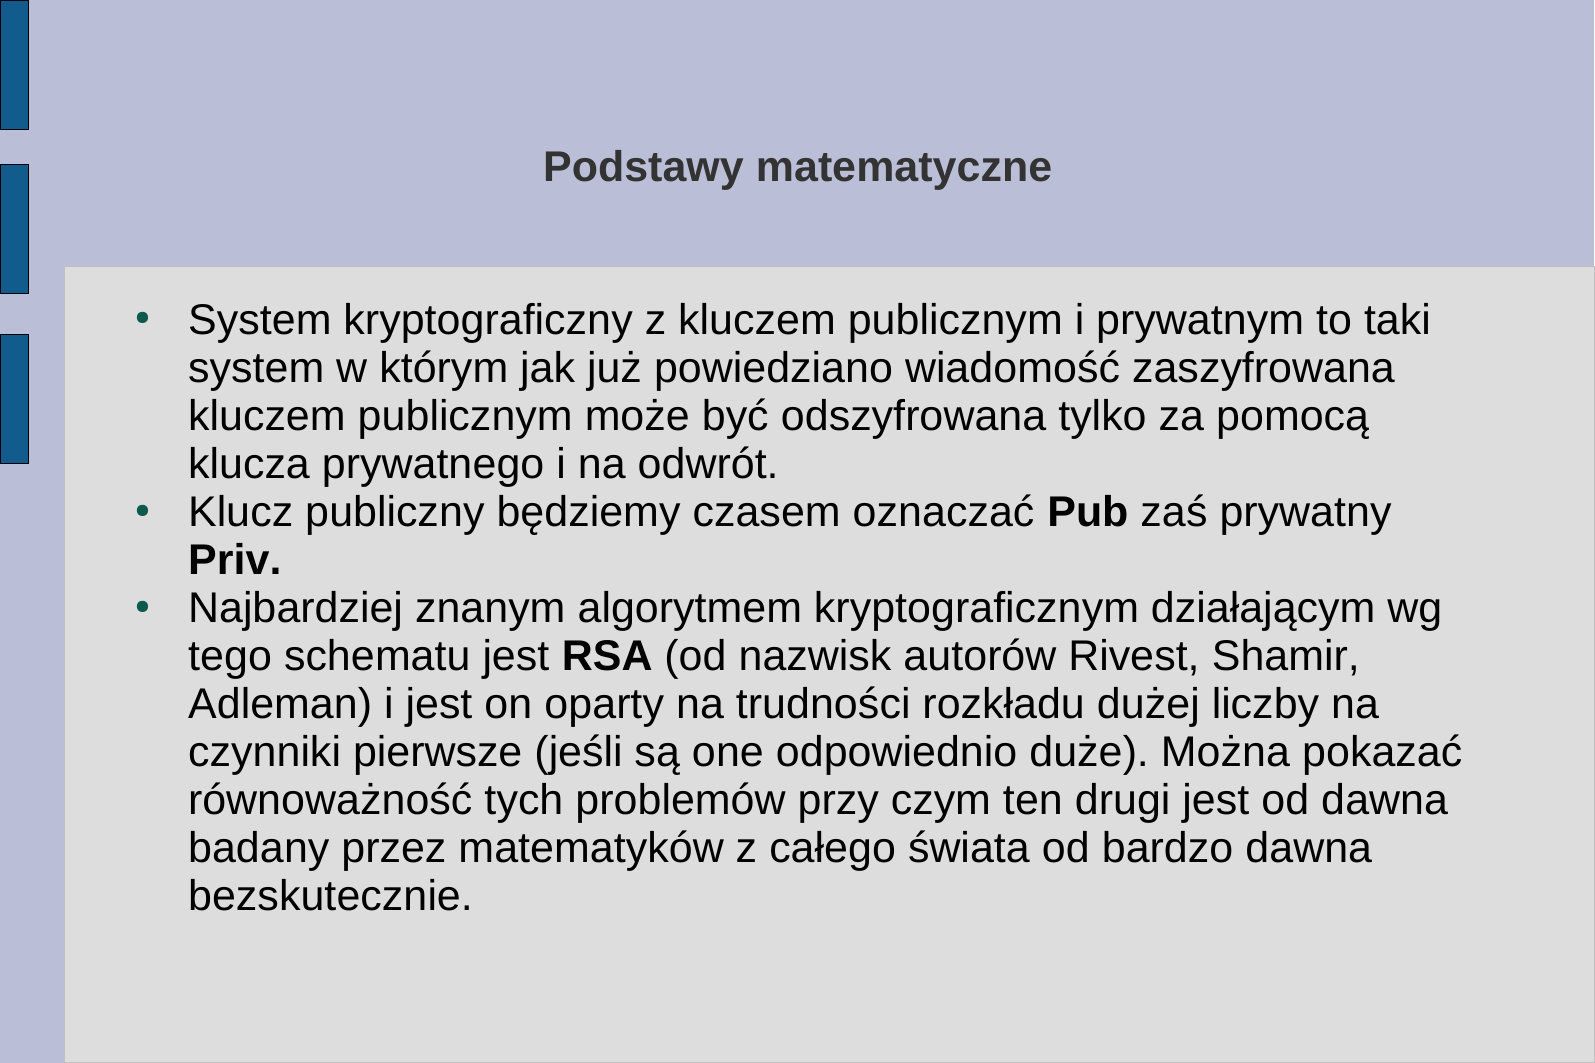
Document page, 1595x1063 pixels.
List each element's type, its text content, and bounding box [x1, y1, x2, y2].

title Podstawy matematyczne [117, 78, 1479, 256]
list System kryptograficzny z kluczem publicznym i prywatnym to taki system w którym jak już powiedziano wiadomość zaszyfrowana kluczem publicznym może być odszyfrowana tylko za pomocą klucza prywatnego i na odwrót. Klucz publiczny będziemy czasem oznaczać Pub zaś prywatny Priv. Najbardziej znanym algorytmem kryptograficznym działającym wg tego schematu jest RSA (od nazwisk autorów Rivest, Shamir, Adleman) i jest on oparty na trudności rozkładu dużej liczby na czynniki pierwsze (jeśli są one odpowiednio duże). Można pokazać równoważność tych problemów przy czym ten drugi jest od dawna badany przez matematyków z całego świata od bardzo dawna bezskutecznie. [117, 295, 1479, 966]
